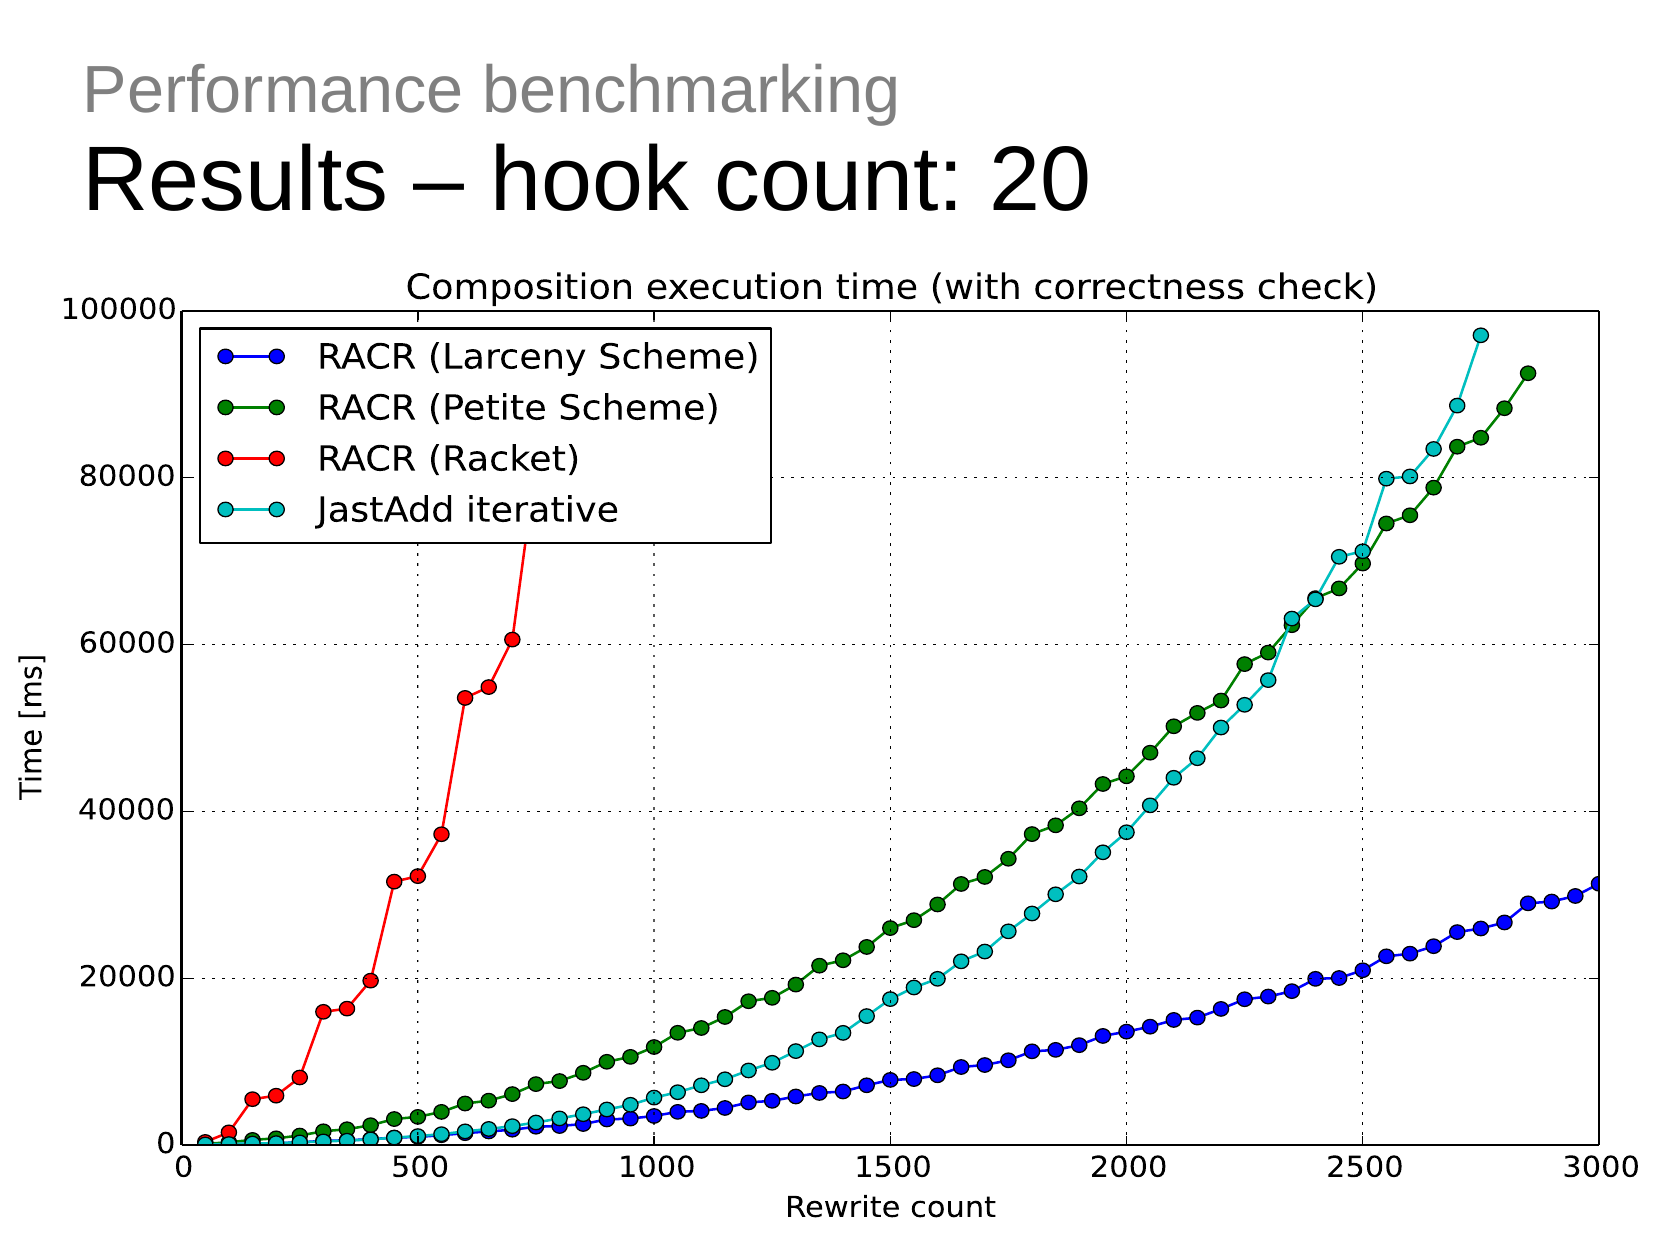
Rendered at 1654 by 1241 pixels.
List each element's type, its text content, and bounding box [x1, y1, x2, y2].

title Performance benchmarking Results – hook count: 20 [82, 37, 1571, 245]
picture [0, 255, 1654, 1240]
